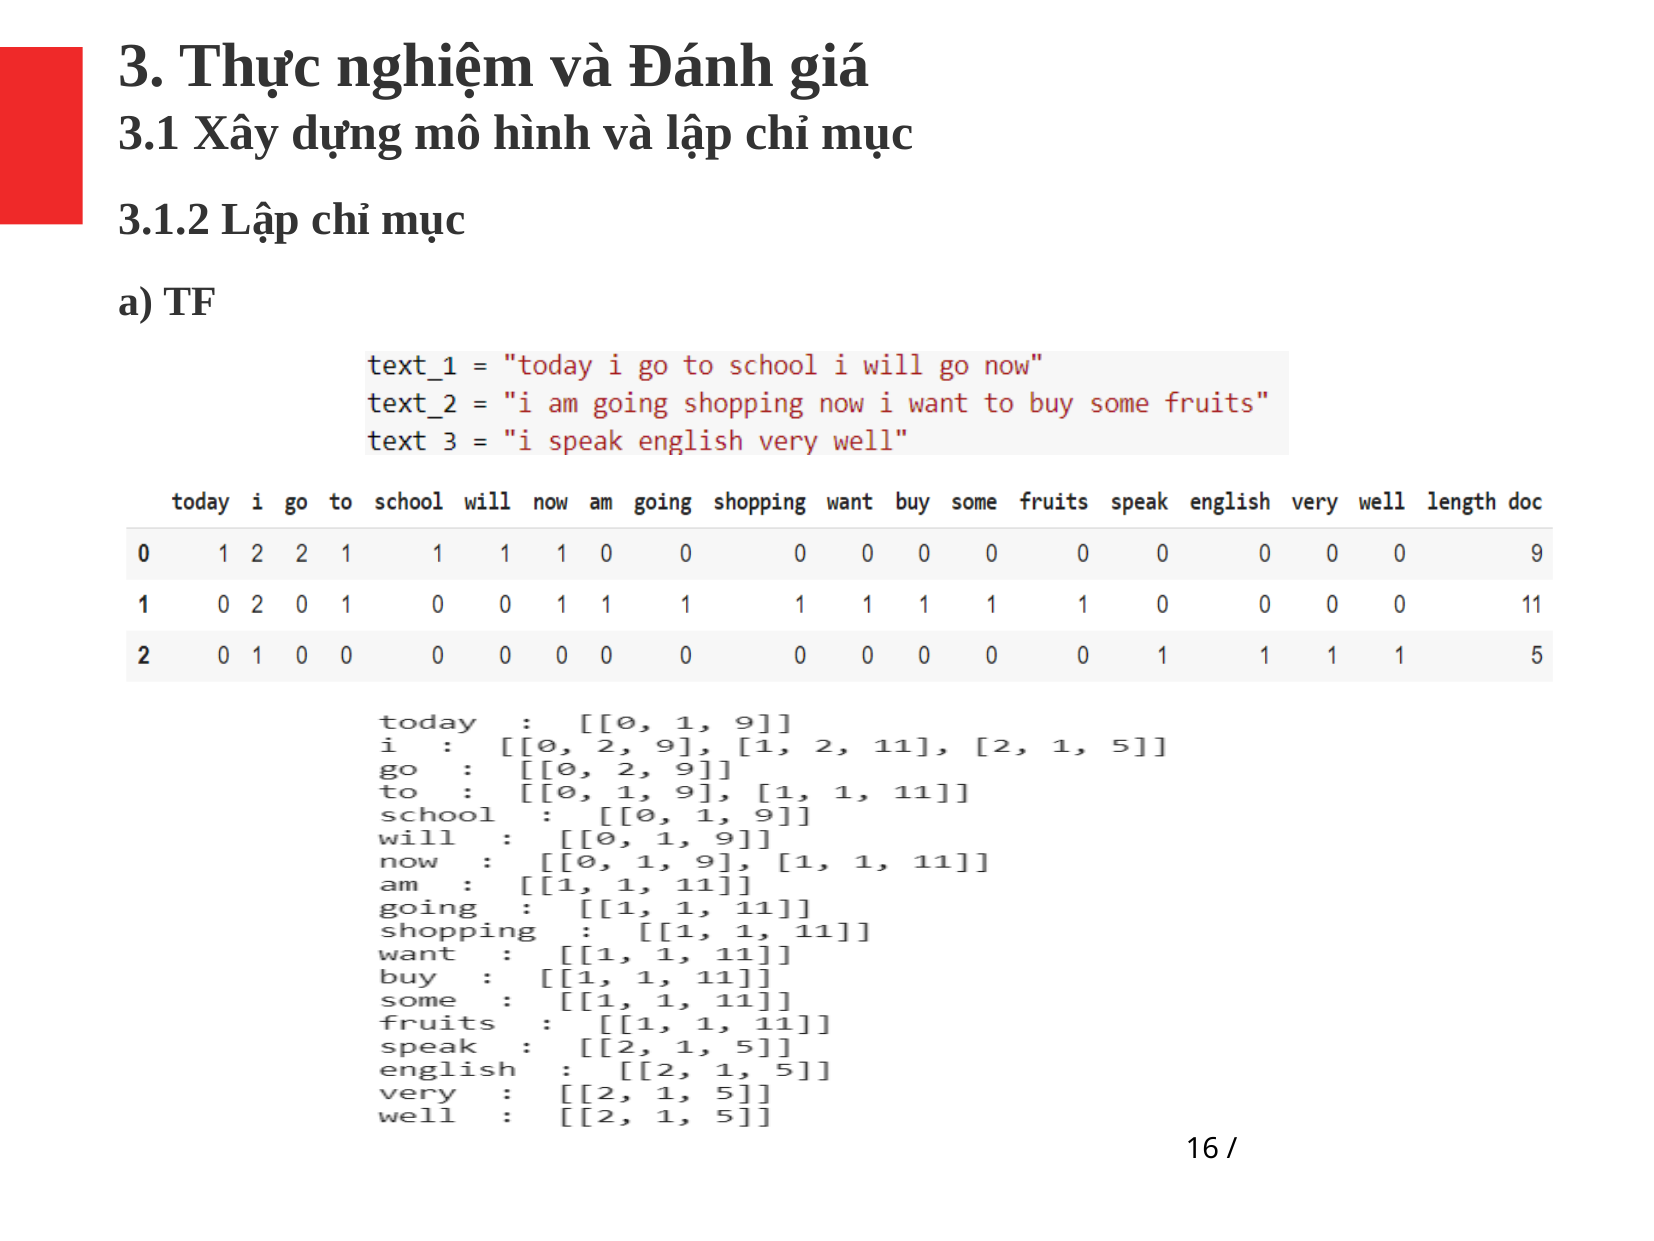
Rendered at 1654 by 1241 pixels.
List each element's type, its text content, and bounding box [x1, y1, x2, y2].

text_box 3.1 Xây dựng mô hình và lập chỉ mục 3.1.2 Lập chỉ mục a) TF [118, 99, 1296, 328]
title 3. Thực nghiệm và Đánh giá [118, 23, 1571, 100]
picture [365, 351, 1289, 455]
text_box / [1185, 1129, 1571, 1216]
picture [372, 709, 1207, 1130]
picture [118, 478, 1571, 686]
